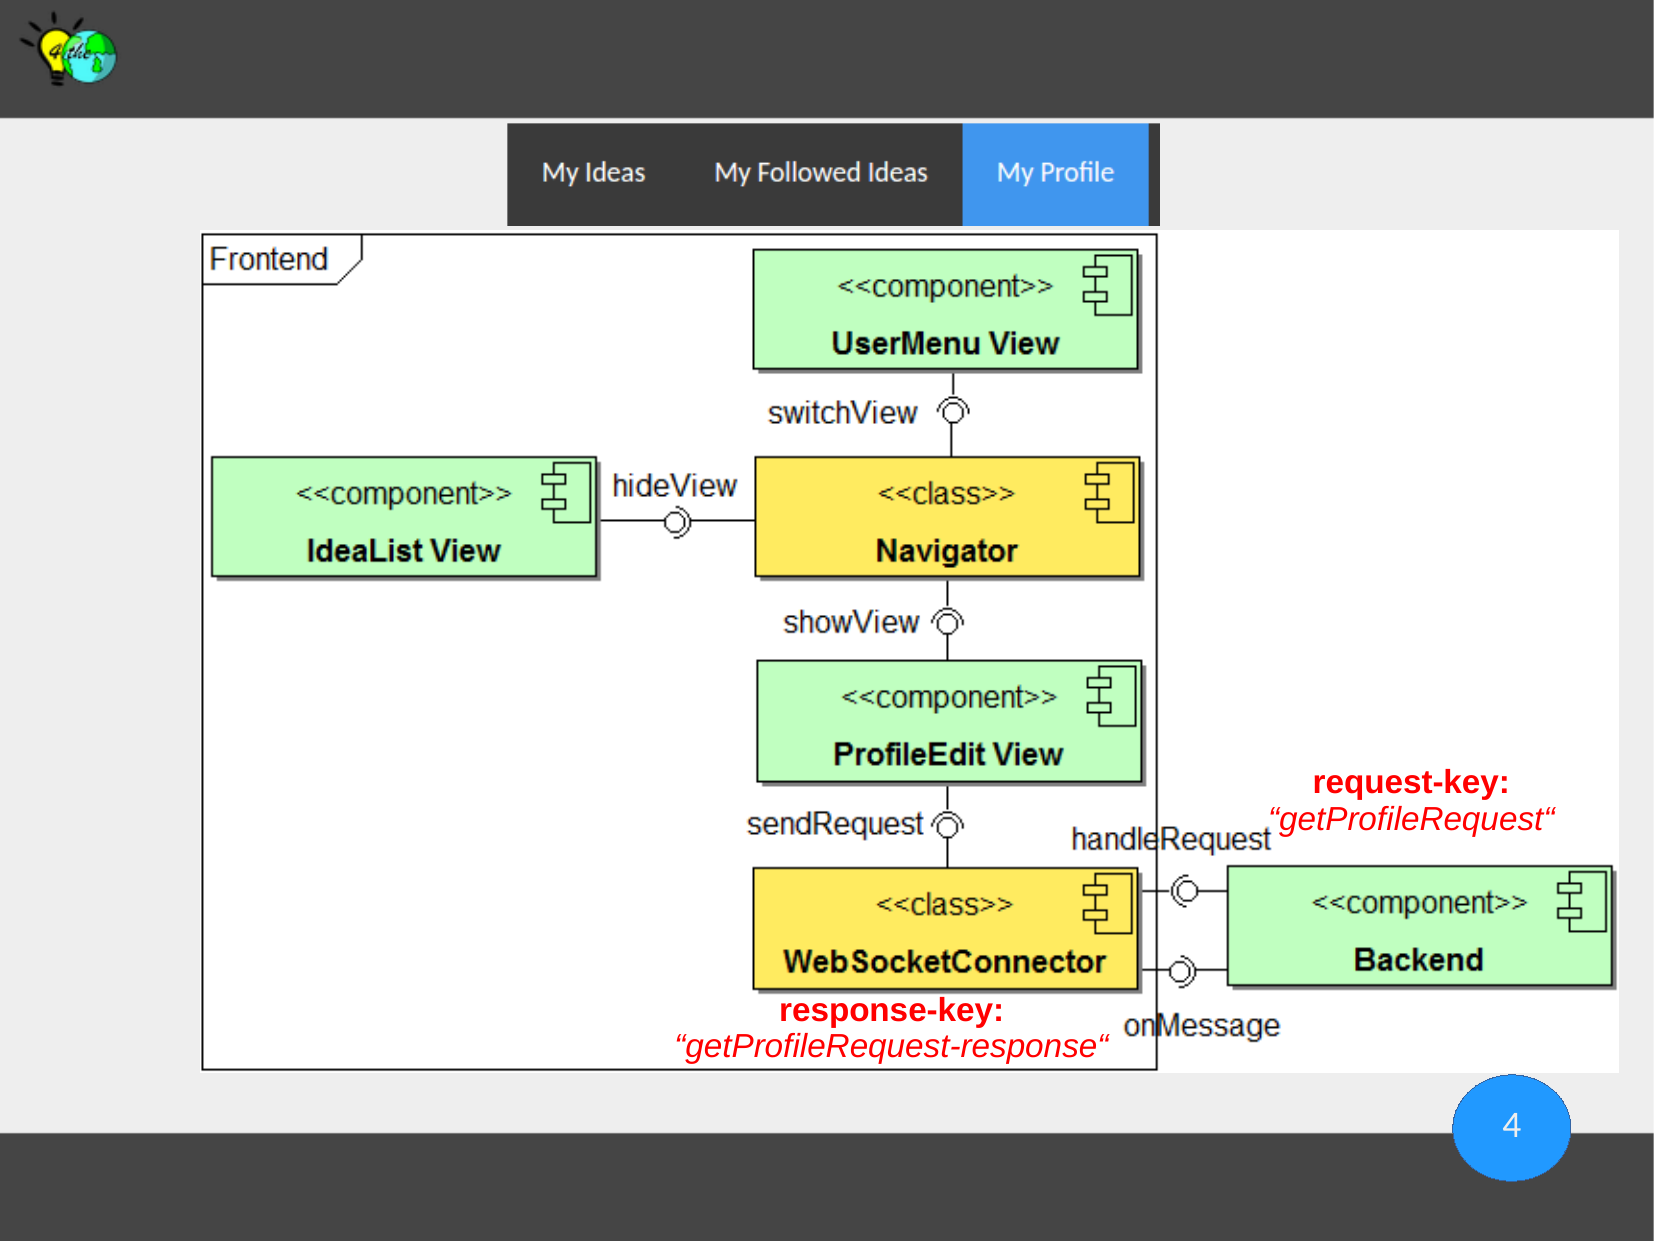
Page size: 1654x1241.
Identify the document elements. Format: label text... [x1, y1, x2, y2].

text_box request-key: “getProfileRequest“ [1240, 755, 1583, 845]
text_box response-key: “getProfileRequest-response“ [637, 983, 1146, 1110]
picture [0, 0, 1654, 1241]
